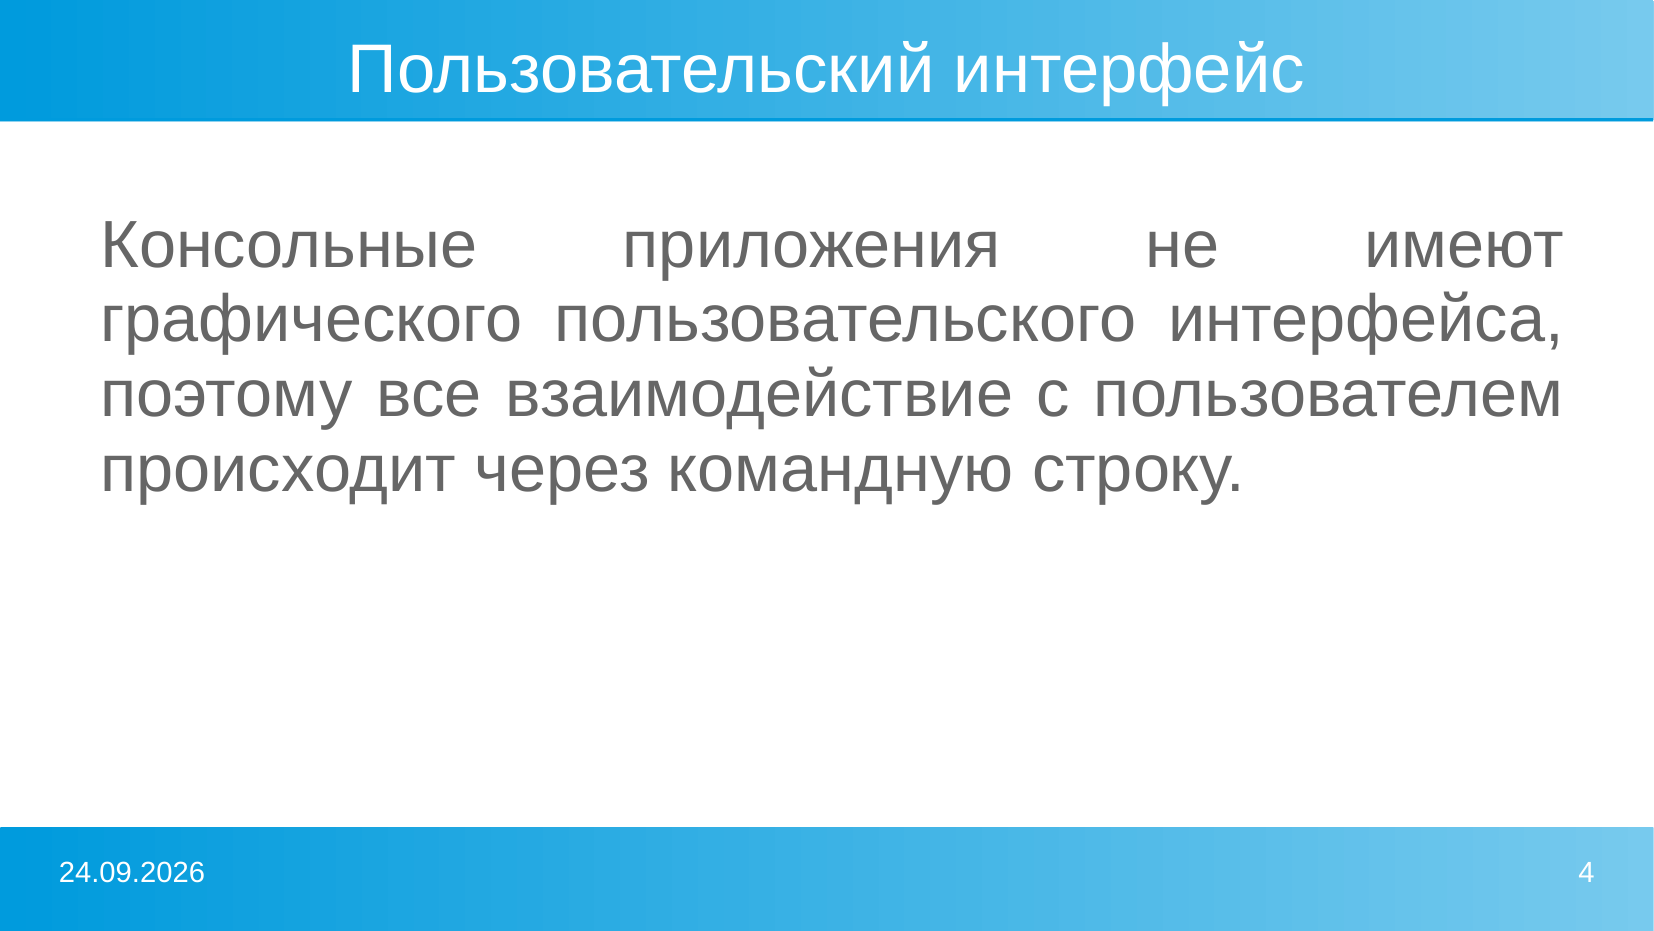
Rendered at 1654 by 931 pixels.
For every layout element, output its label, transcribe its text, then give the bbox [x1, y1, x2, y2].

list Консольные приложения не имеют графического пользовательского интерфейса, поэтому все взаимодействие с пользователем происходит через командную строку. [29, 206, 1565, 798]
title Пользовательский интерфейс [59, 29, 1595, 108]
